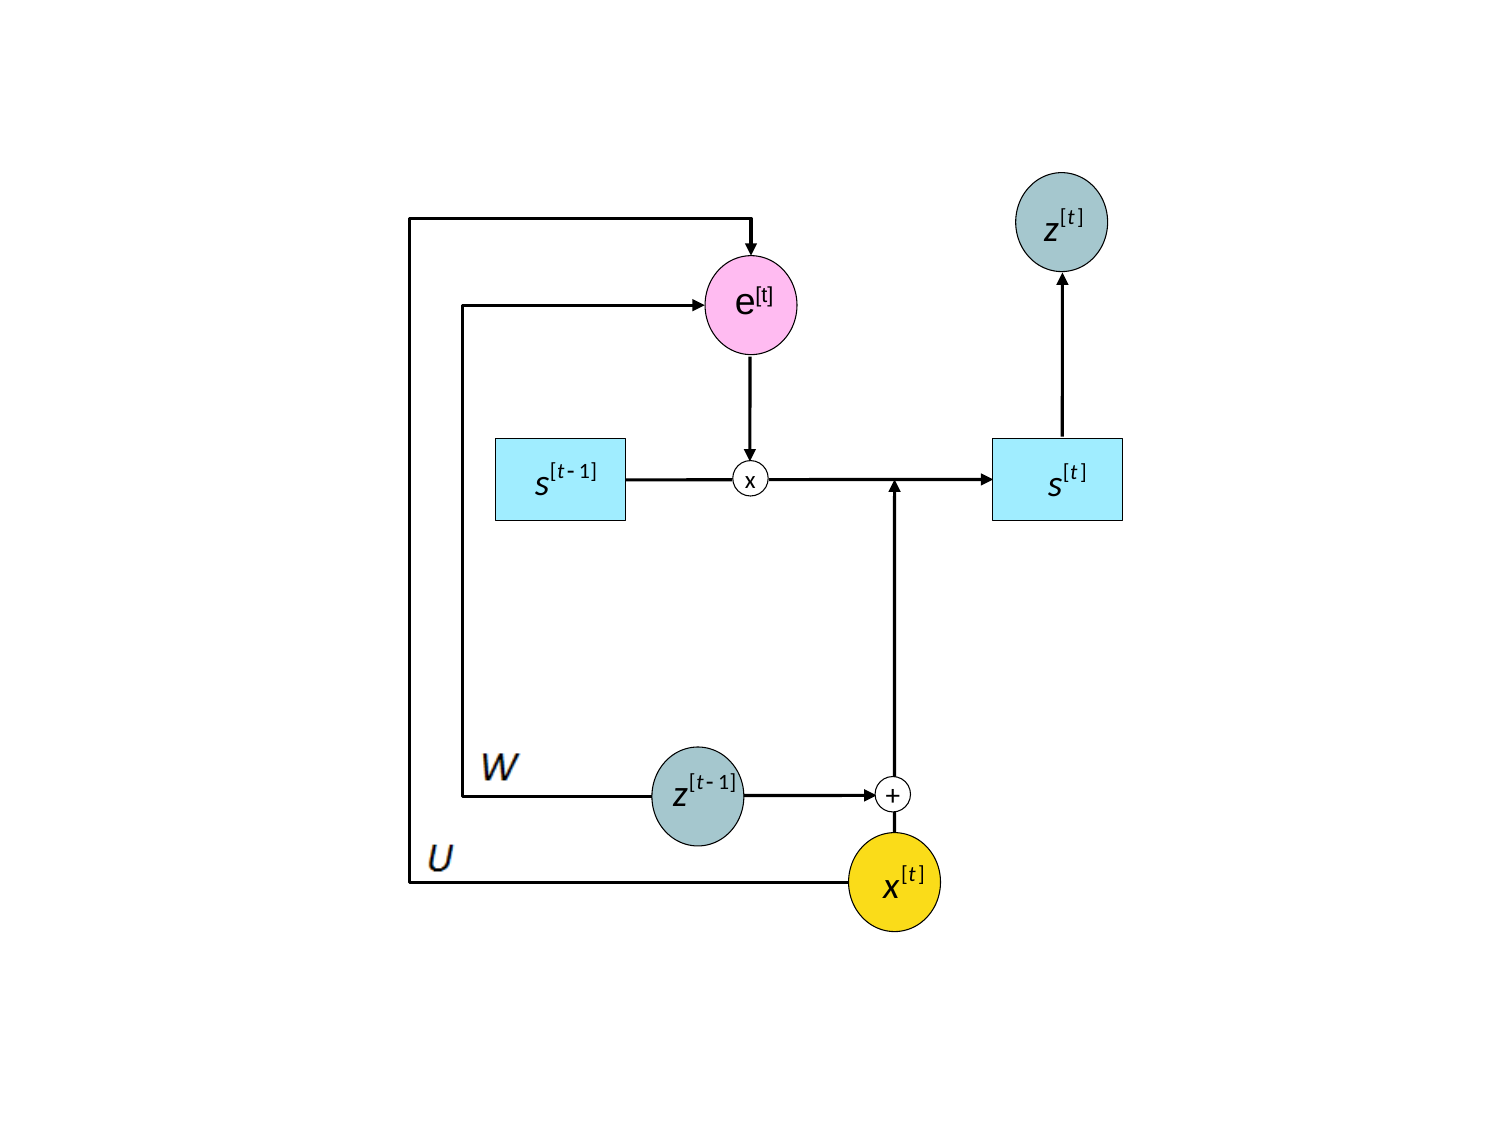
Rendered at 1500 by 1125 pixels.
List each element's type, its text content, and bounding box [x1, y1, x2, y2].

picture [415, 834, 461, 878]
chart [1037, 201, 1091, 248]
text_box [1015, 172, 1108, 272]
text_box [495, 438, 626, 521]
chart [666, 766, 742, 814]
text_box x [732, 460, 769, 497]
chart [528, 454, 604, 505]
text_box e[t] [720, 273, 856, 330]
text_box [992, 438, 1123, 521]
text_box [651, 746, 741, 846]
picture [474, 741, 524, 787]
chart [876, 857, 930, 905]
text_box + [875, 776, 911, 812]
chart [1041, 456, 1092, 507]
text_box [705, 255, 791, 355]
text_box [848, 832, 941, 932]
